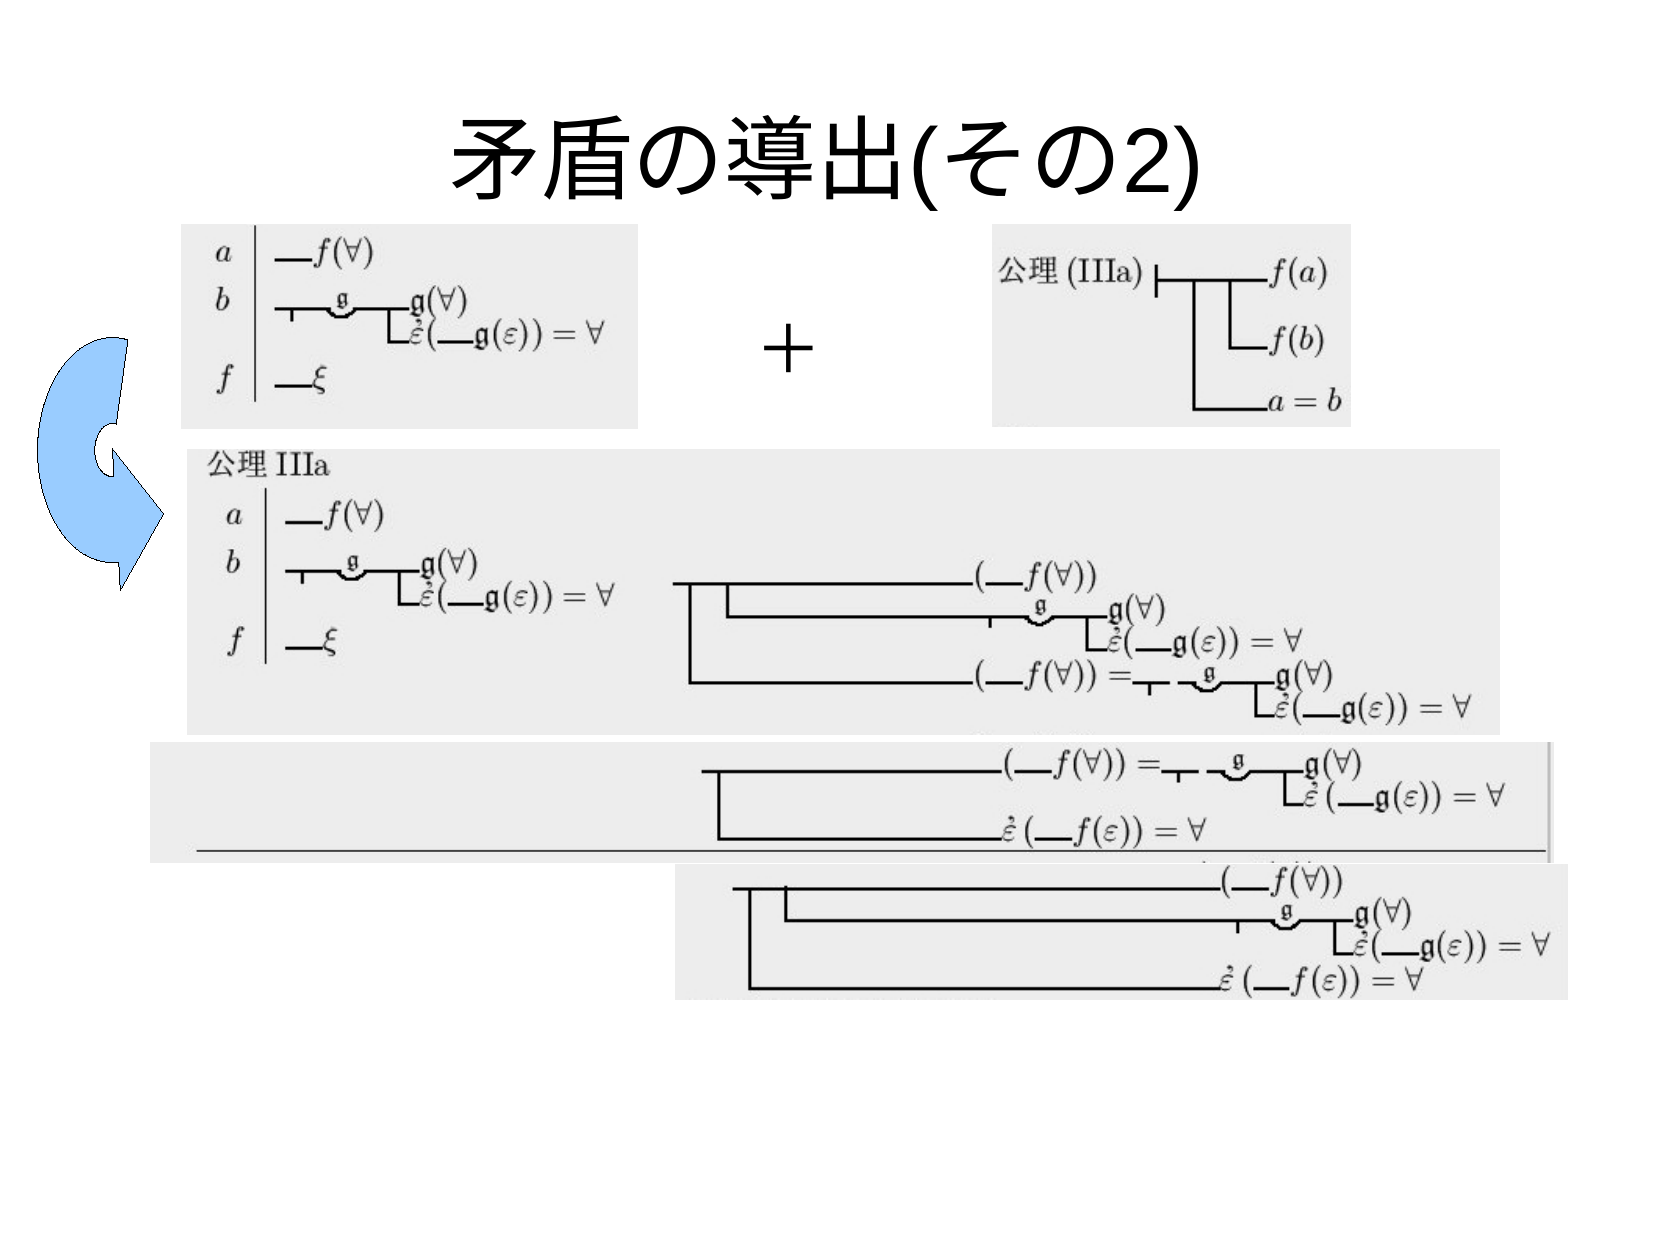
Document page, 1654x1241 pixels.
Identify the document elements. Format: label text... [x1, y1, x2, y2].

picture [992, 224, 1351, 427]
title 矛盾の導出(その2) [82, 56, 1571, 250]
picture [181, 224, 638, 429]
picture [150, 742, 1554, 863]
picture [187, 449, 1500, 735]
text_box [37, 337, 164, 591]
text_box ＋ [740, 288, 826, 376]
picture [675, 864, 1568, 1000]
